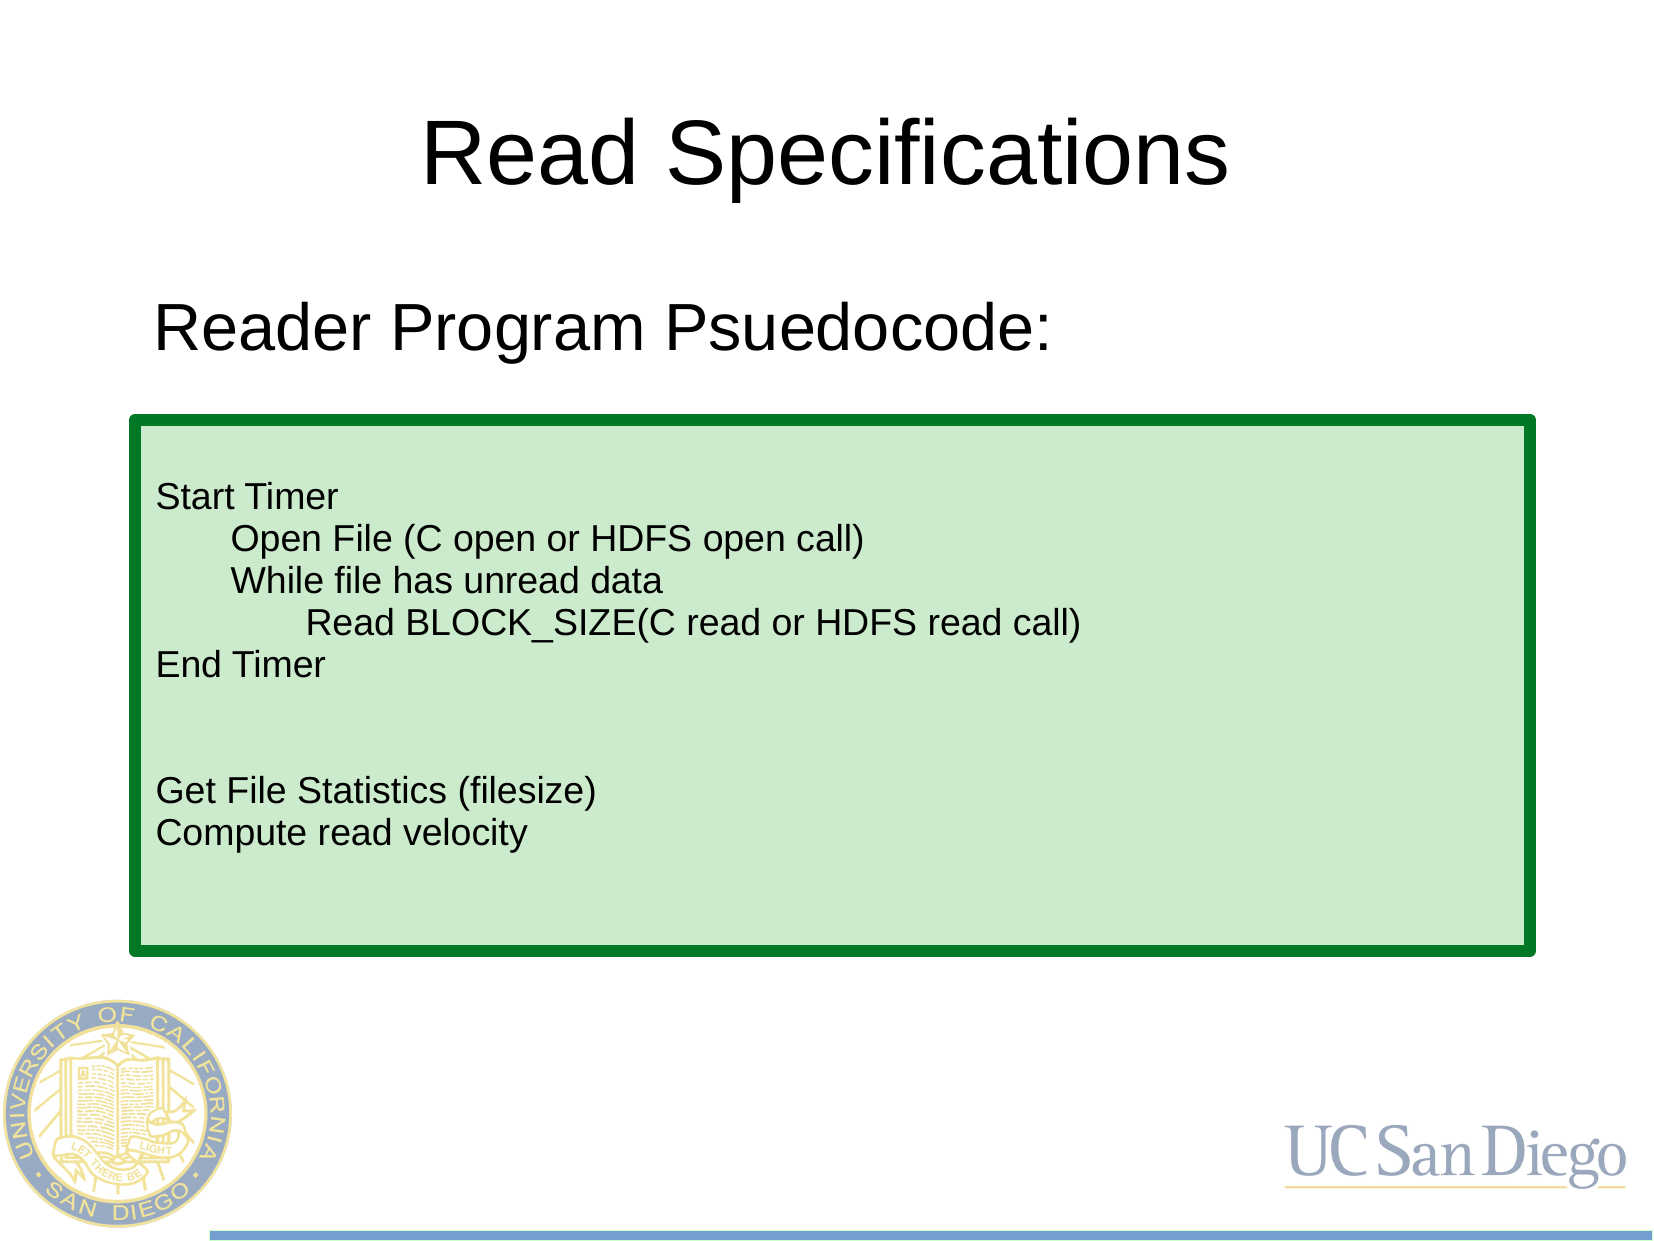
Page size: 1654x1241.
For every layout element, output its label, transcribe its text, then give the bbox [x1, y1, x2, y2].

text_box [209, 1230, 1653, 1241]
text_box Start Timer Open File (C open or HDFS open call) While file has unread data Read BLOCK_SIZE(C read or HDFS read call) End Timer Get File Statistics (filesize) Compute read velocity [135, 420, 1531, 951]
title Read Specifications [82, 49, 1571, 257]
picture [0, 995, 234, 1231]
picture [1253, 1089, 1653, 1230]
list Reader Program Psuedocode: [82, 290, 1571, 1010]
